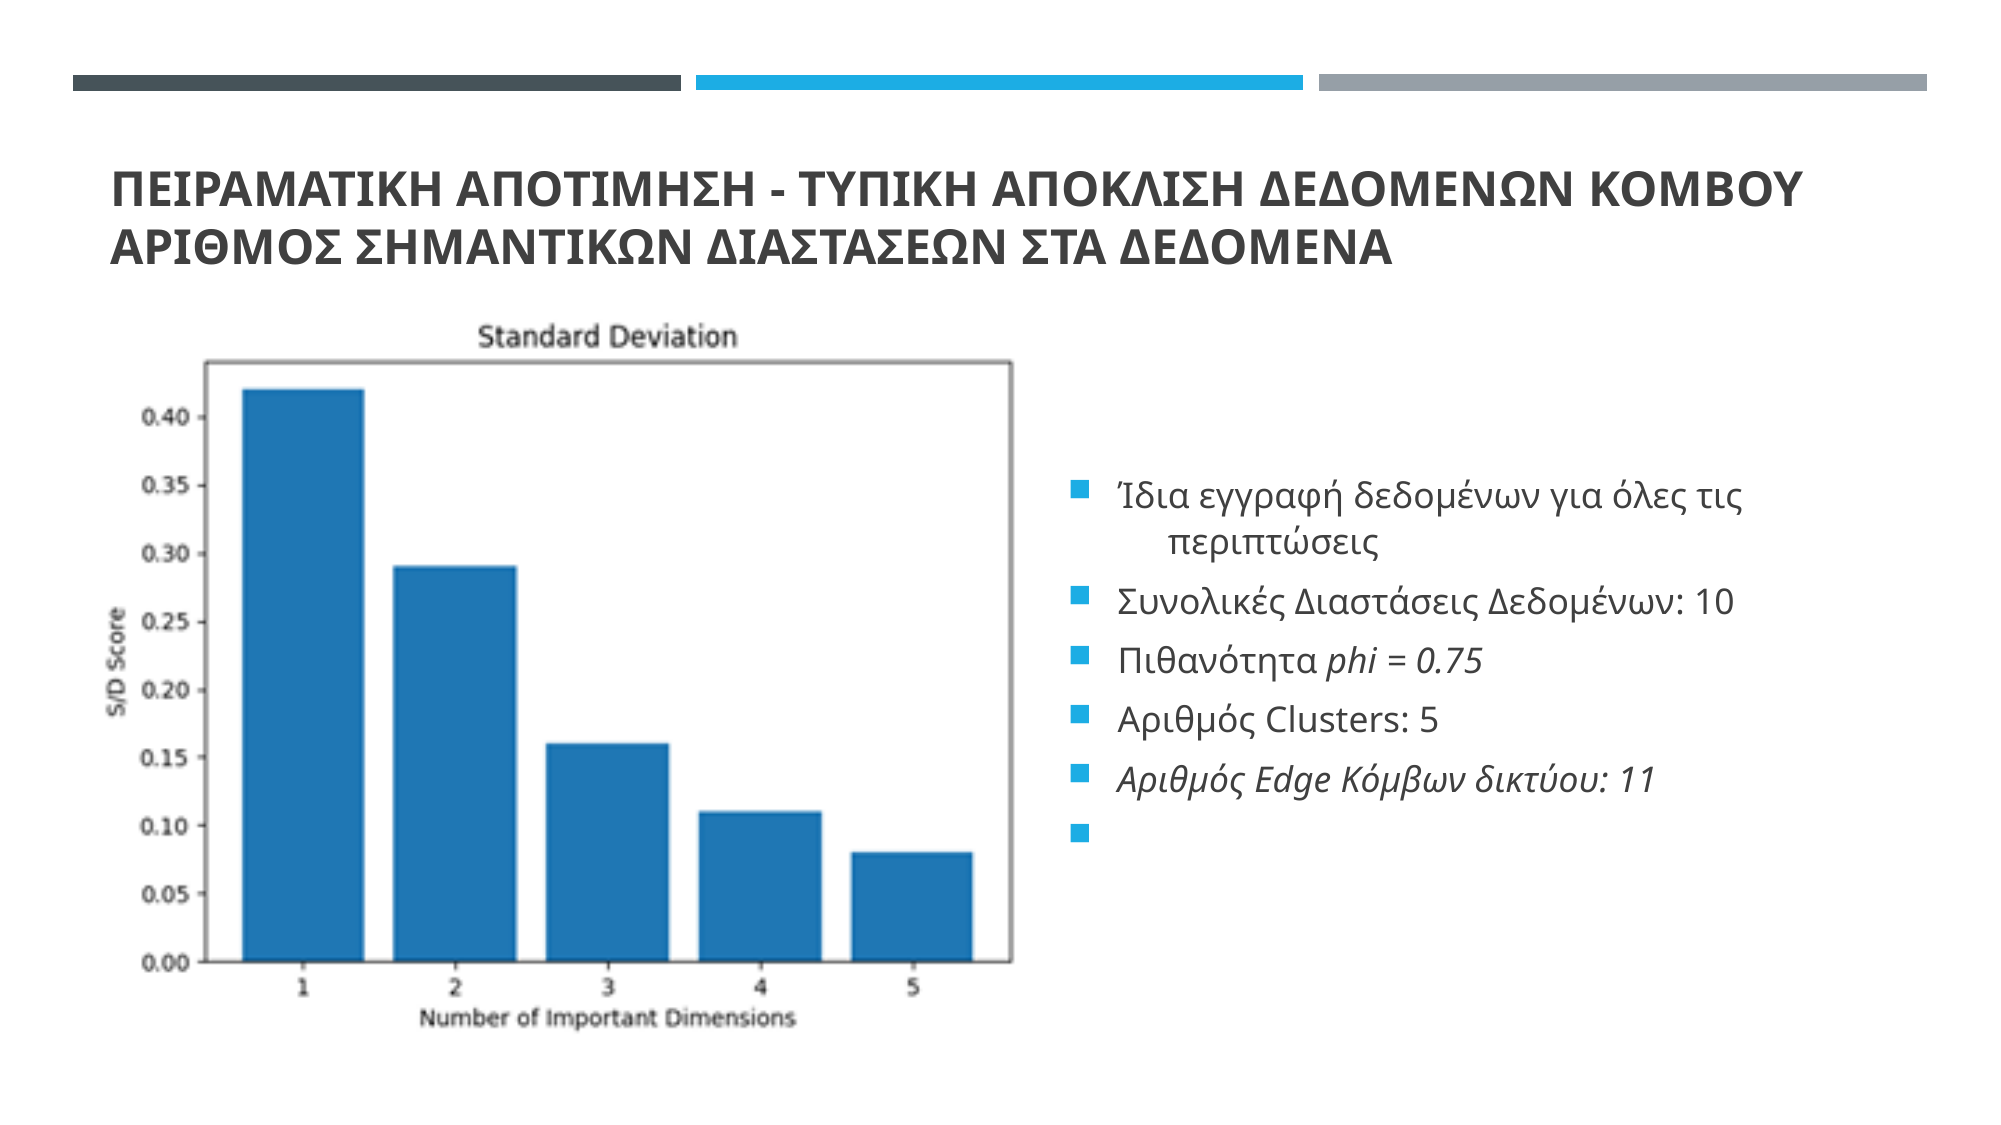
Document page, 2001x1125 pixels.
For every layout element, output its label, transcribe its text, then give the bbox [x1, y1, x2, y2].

picture [76, 268, 1115, 1048]
title ΠΕΙΡΑΜΑΤΙΚΗ ΑΠΟΤΙΜΗΣΗ - Τυπικη αποκλιση δεδομενων κομβου Αριθμοσ σημαντικων διαστασεων στα δεδομενα [95, 119, 1905, 282]
list Ίδια εγγραφή δεδομένων για όλες τις περιπτώσεις Συνολικές Διαστάσεις Δεδομένων: 10 Πιθανότητα phi = 0.75 Αριθμός Clusters: 5 Αριθμός Edge Κόμβων δικτύου: 11 [1052, 365, 1905, 962]
